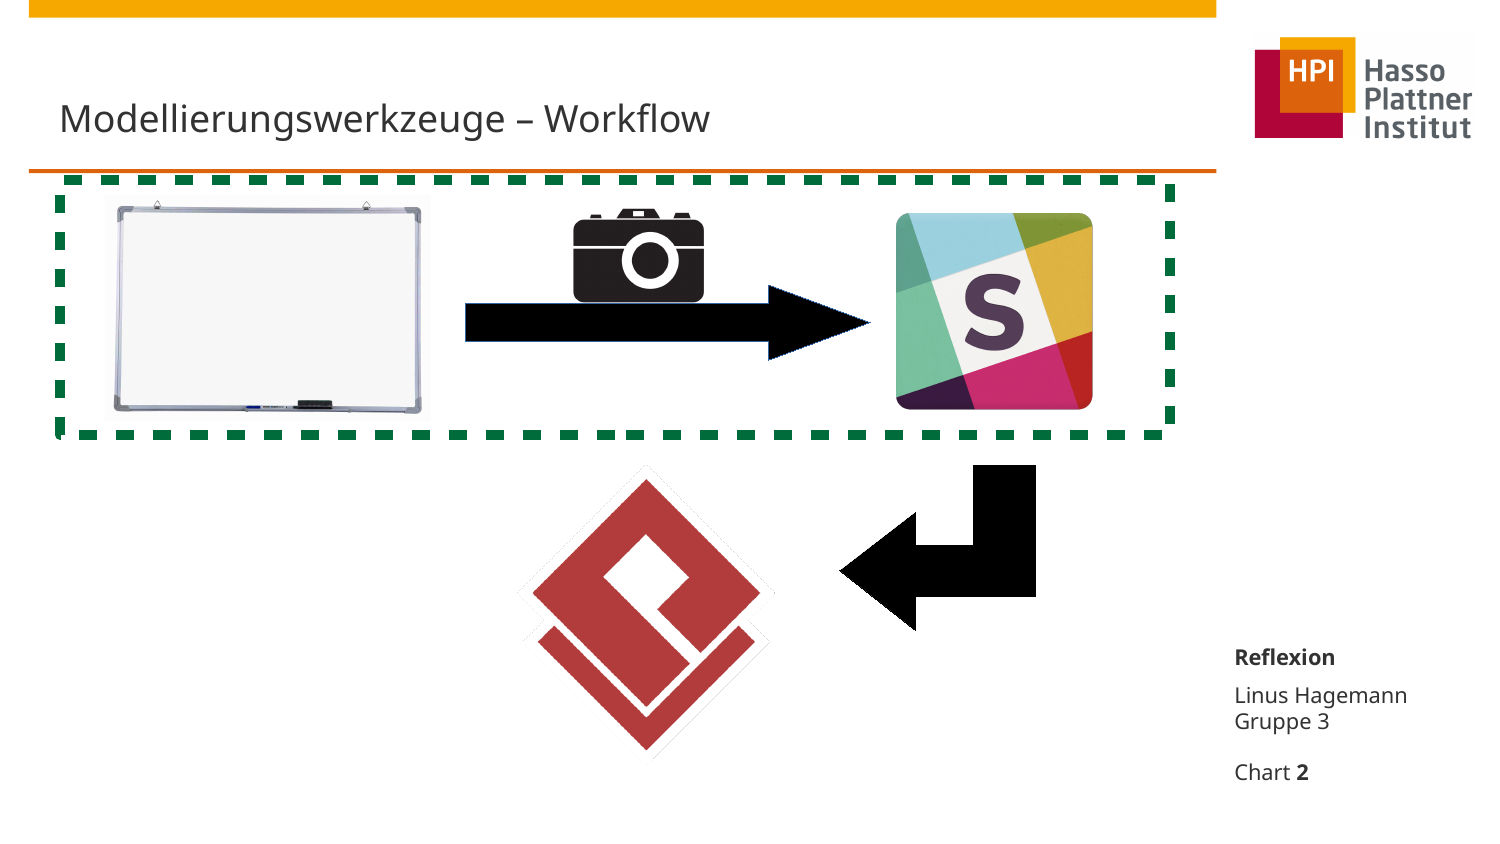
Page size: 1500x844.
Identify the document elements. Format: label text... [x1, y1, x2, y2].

text_box [839, 465, 1036, 631]
footer Reflexion [1216, 584, 1471, 670]
slide_number Linus Hagemann Gruppe 3 [1216, 681, 1471, 759]
title Modellierungswerkzeuge – Workflow [58, 17, 1187, 170]
picture [495, 464, 796, 766]
picture [1252, 33, 1477, 142]
text_box [60, 180, 1171, 436]
